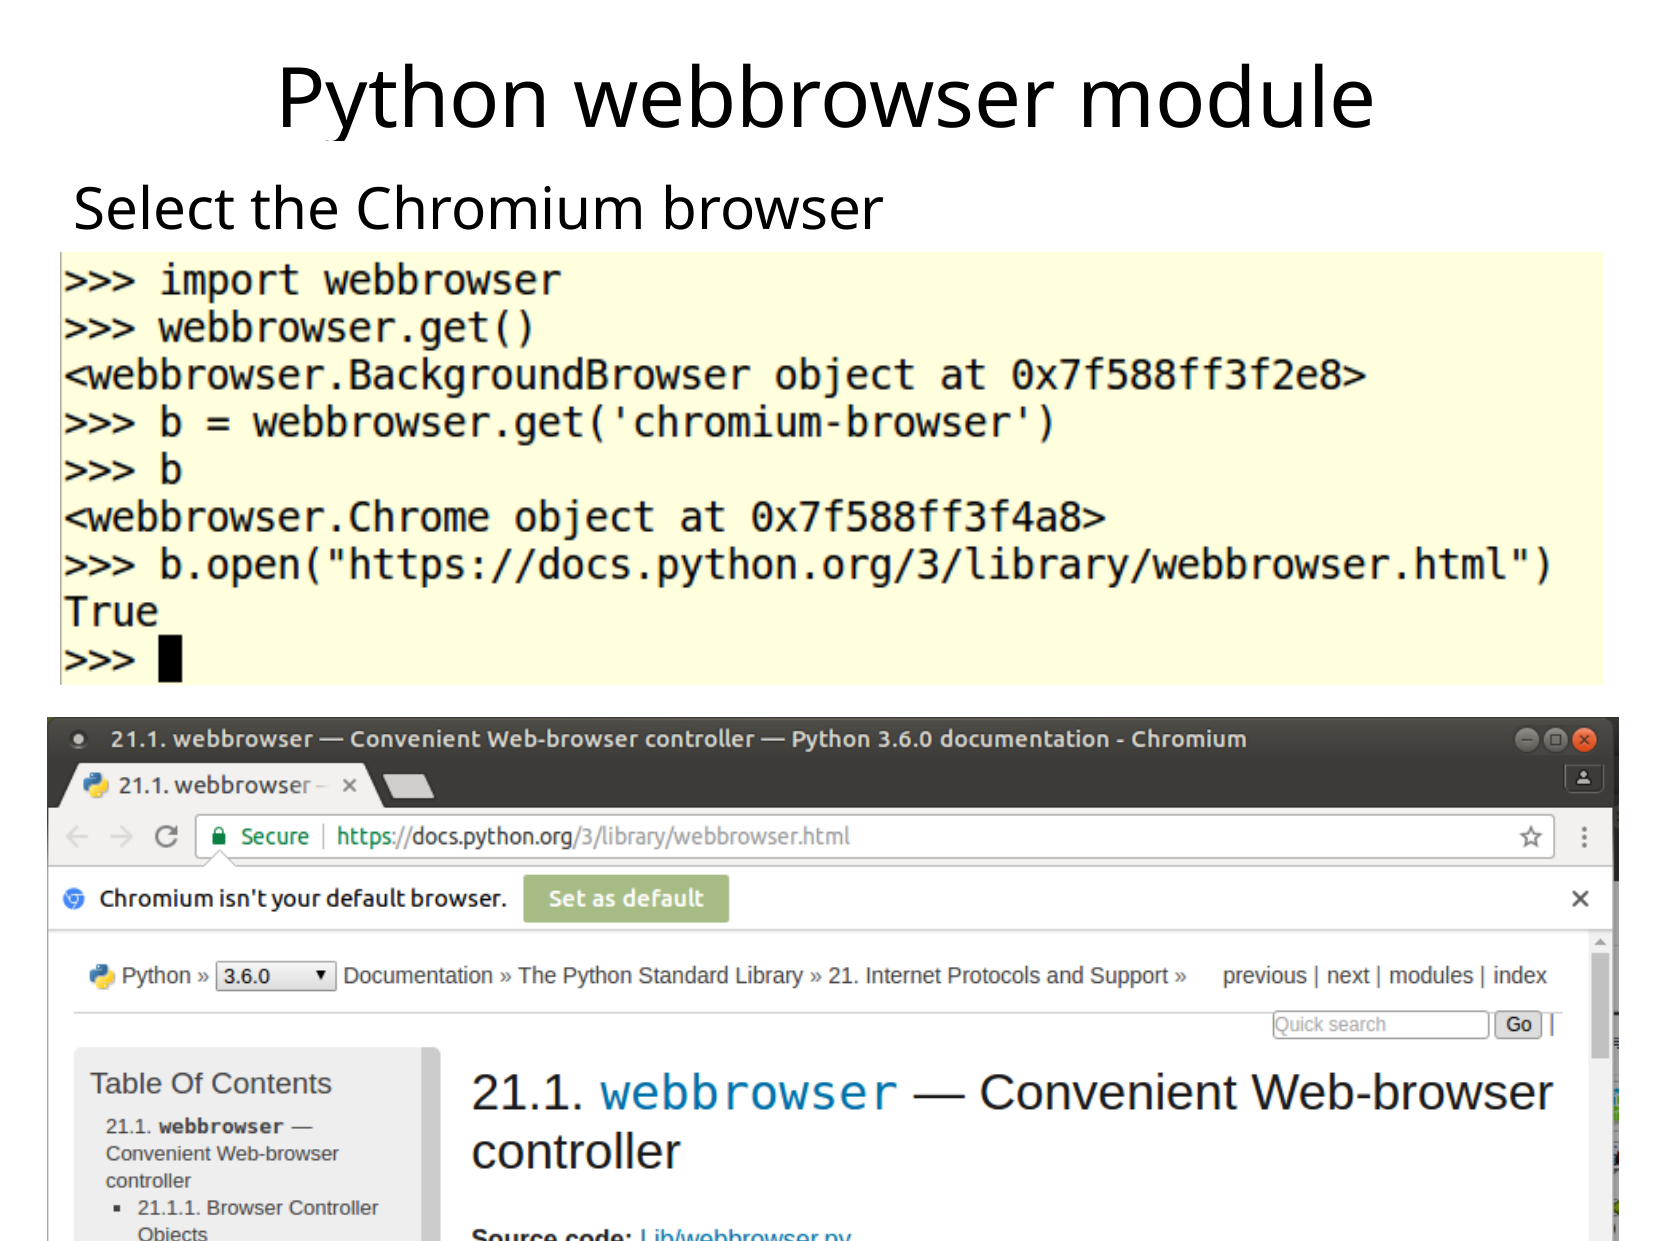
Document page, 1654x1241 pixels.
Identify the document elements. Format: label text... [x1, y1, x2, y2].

picture [47, 717, 1619, 1241]
picture [60, 252, 1603, 686]
title Python webbrowser module [82, 49, 1571, 141]
text_box Select the Chromium browser [59, 141, 1571, 272]
